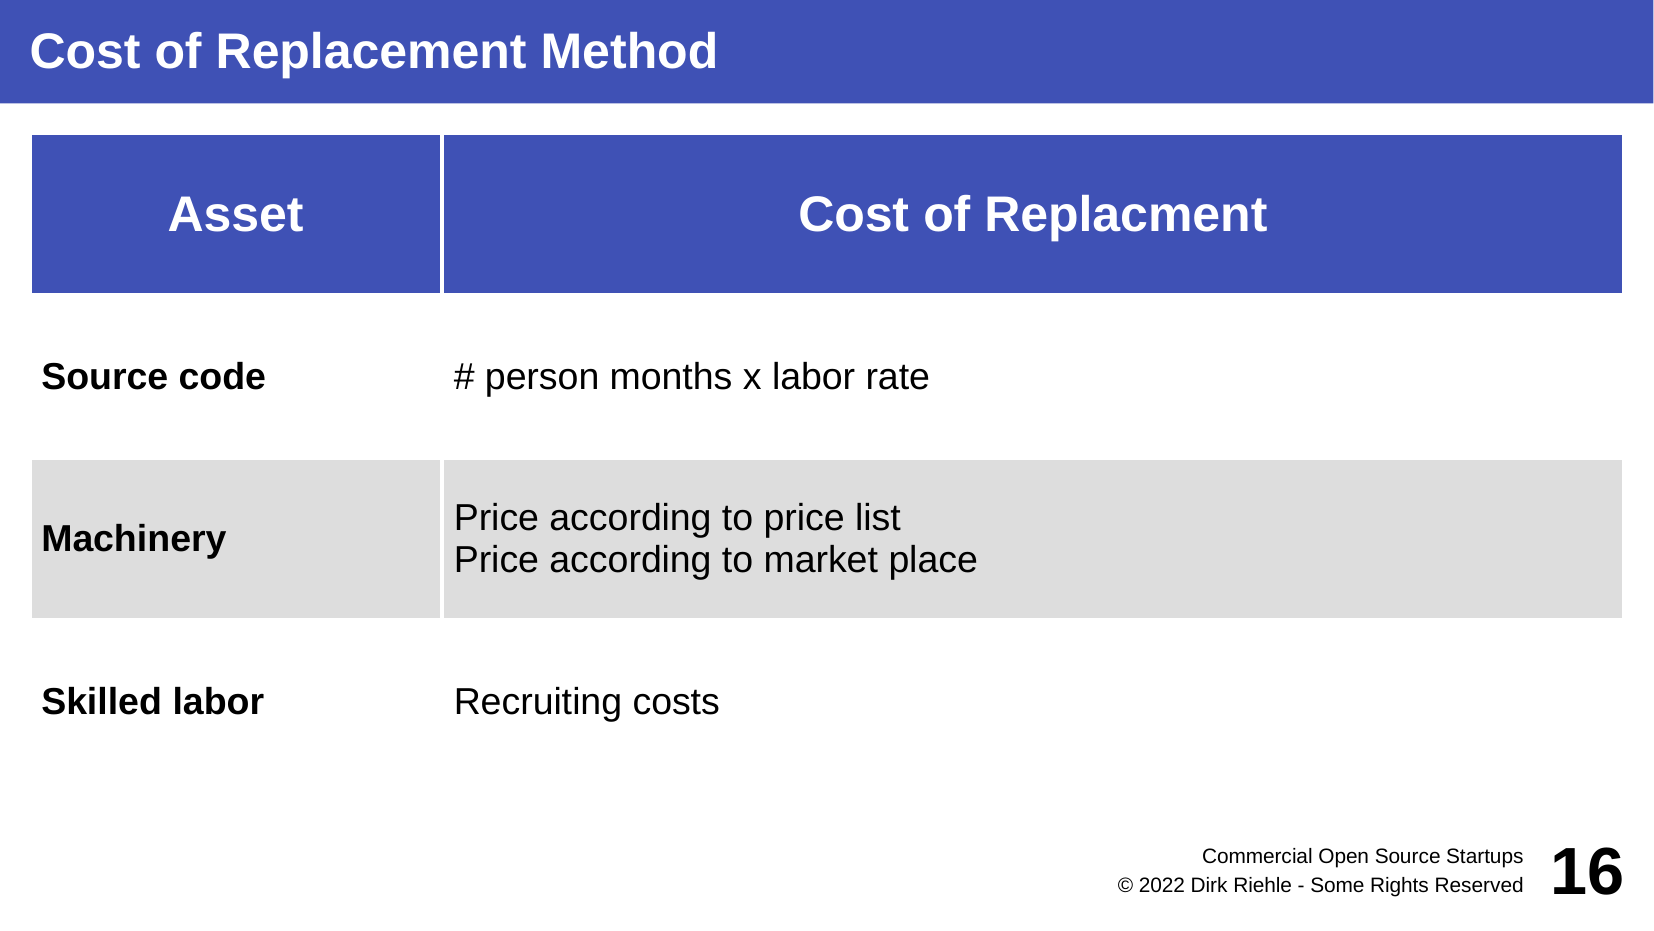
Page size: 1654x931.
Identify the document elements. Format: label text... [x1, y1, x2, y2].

table_cell Recruiting costs [444, 622, 1622, 780]
table_cell Machinery [32, 460, 440, 618]
table_header Cost of Replacment [444, 135, 1622, 293]
table_header Asset [32, 135, 440, 293]
table_cell Skilled labor [32, 622, 440, 780]
table_cell Source code [32, 297, 440, 456]
title Cost of Replacement Method [0, 0, 1654, 104]
table_cell # person months x labor rate [444, 297, 1622, 456]
table_cell Price according to price list Price according to market place [444, 460, 1622, 618]
